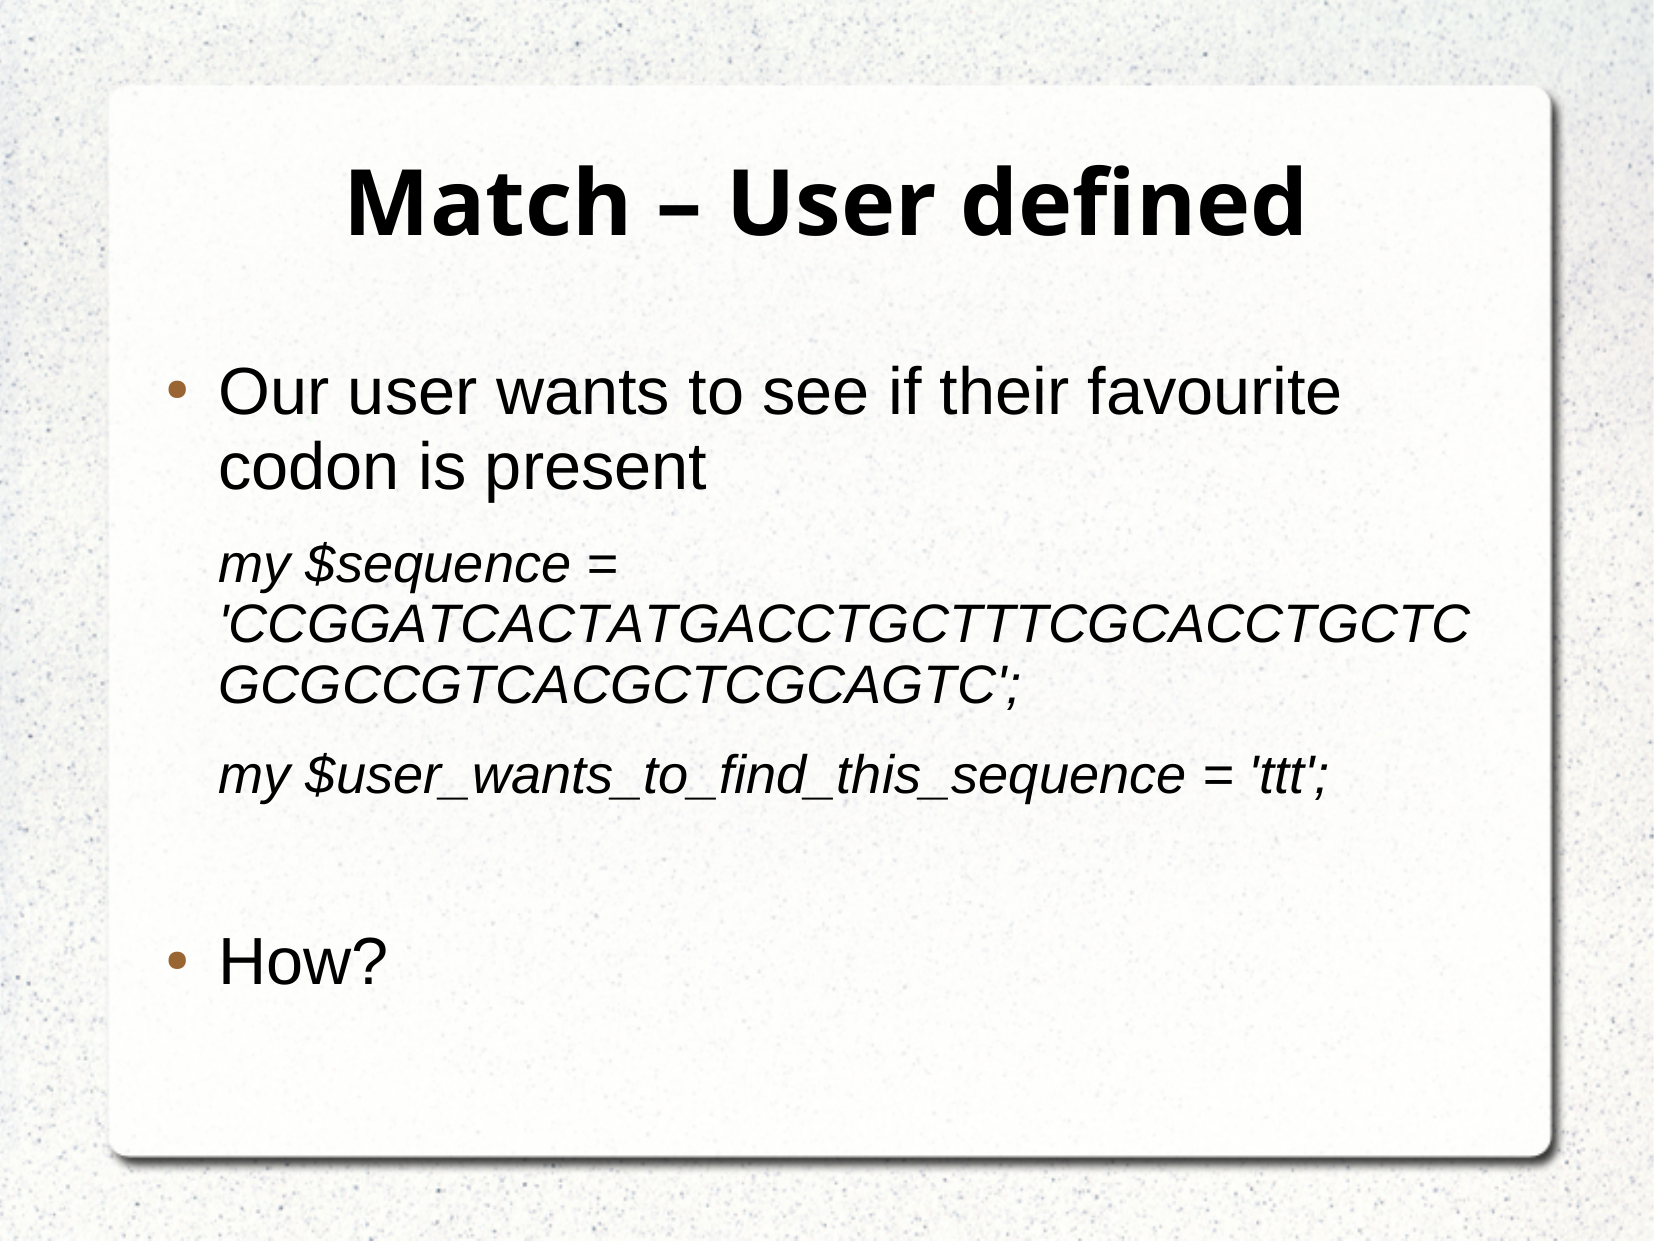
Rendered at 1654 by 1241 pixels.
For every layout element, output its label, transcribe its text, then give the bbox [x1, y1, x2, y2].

picture [0, 0, 1654, 1241]
title Match – User defined [118, 96, 1536, 304]
list Our user wants to see if their favourite codon is present my $sequence = 'CCGGATCACTATGACCTGCTTTCGCACCTGCTCGCGCCGTCACGCTCGCAGTC'; my $user_wants_to_find_this_sequence = 'ttt'; How? [147, 354, 1506, 999]
